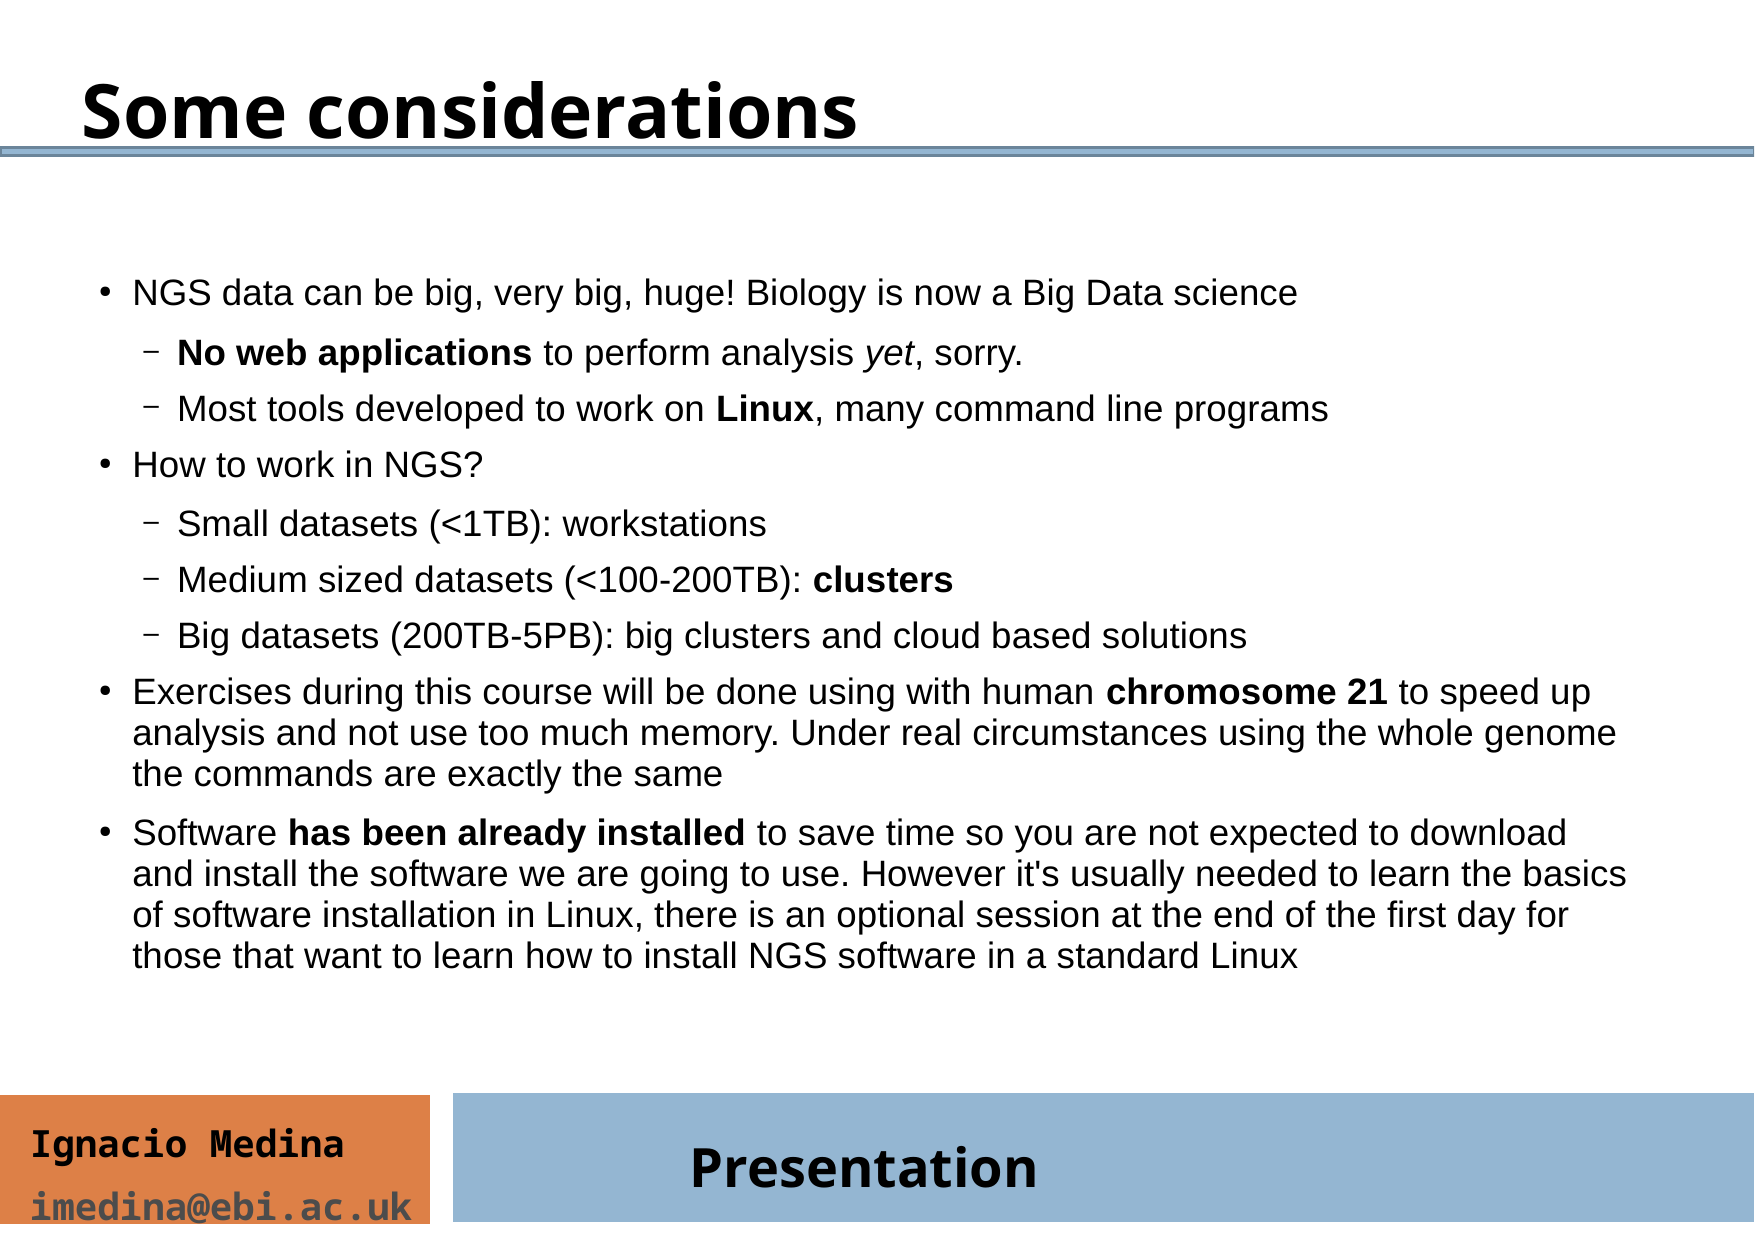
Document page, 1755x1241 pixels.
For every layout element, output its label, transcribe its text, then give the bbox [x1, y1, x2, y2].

text_box Presentation [675, 1122, 1726, 1201]
text_box [0, 148, 1754, 155]
text_box Ignacio Medina imedina@ebi.ac.uk [15, 1110, 436, 1224]
text_box Some considerations [67, 50, 1688, 154]
list NGS data can be big, very big, huge! Biology is now a Big Data science No web applications to perform analysis yet, sorry. Most tools developed to work on Linux, many command line programs How to work in NGS? Small datasets (<1TB): workstations Medium sized datasets (<100-200TB): clusters Big datasets (200TB-5PB): big clusters and cloud based solutions Exercises during this course will be done using with human chromosome 21 to speed up analysis and not use too much memory. Under real circumstances using the whole genome the commands are exactly the same Software has been already installed to save time so you are not expected to download and install the software we are going to use. However it's usually needed to learn the basics of software installation in Linux, there is an optional session at the end of the first day for those that want to learn how to install NGS software in a standard Linux [87, 272, 1632, 992]
